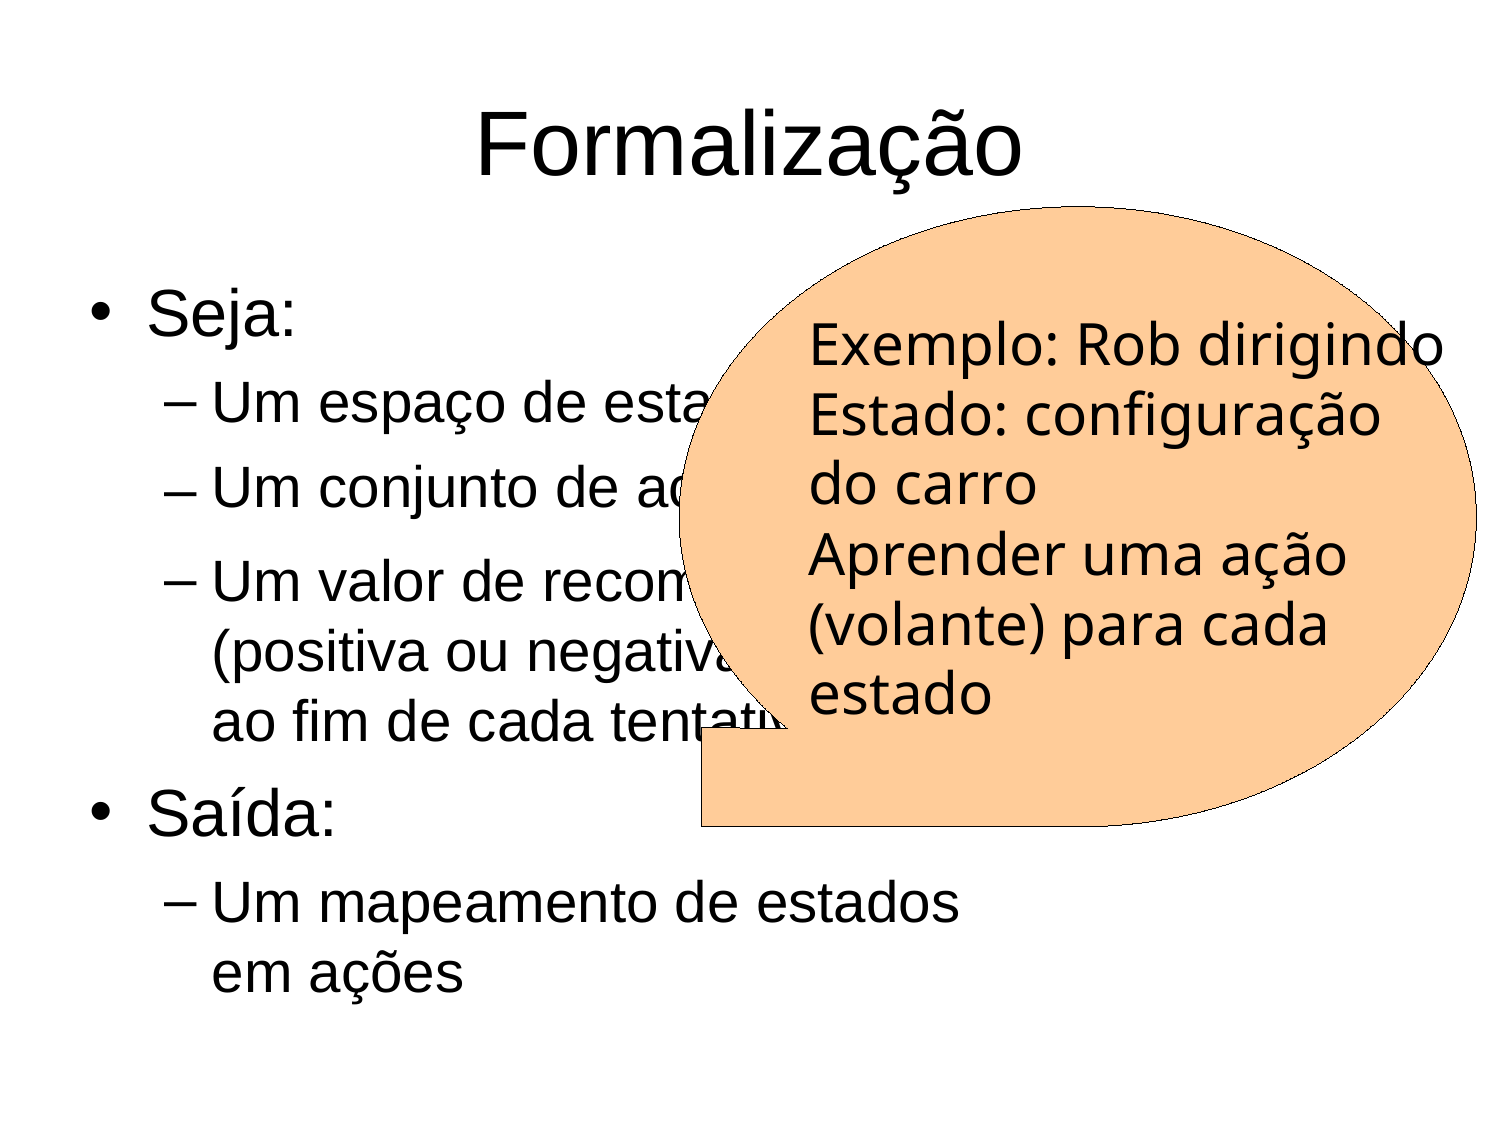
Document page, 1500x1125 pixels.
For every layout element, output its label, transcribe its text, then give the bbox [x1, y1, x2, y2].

text_box Exemplo: Rob dirigindo Estado: configuração do carro Aprender uma ação (volante) para cada estado [679, 206, 1477, 827]
list Seja: Um espaço de estados S Um conjunto de ações a1, …, ak Um valor de recompensa (positiva ou negativa) revelado ao fim de cada tentativa Saída: Um mapeamento de estados em ações [75, 262, 1063, 1013]
title Formalização [75, 45, 1426, 233]
